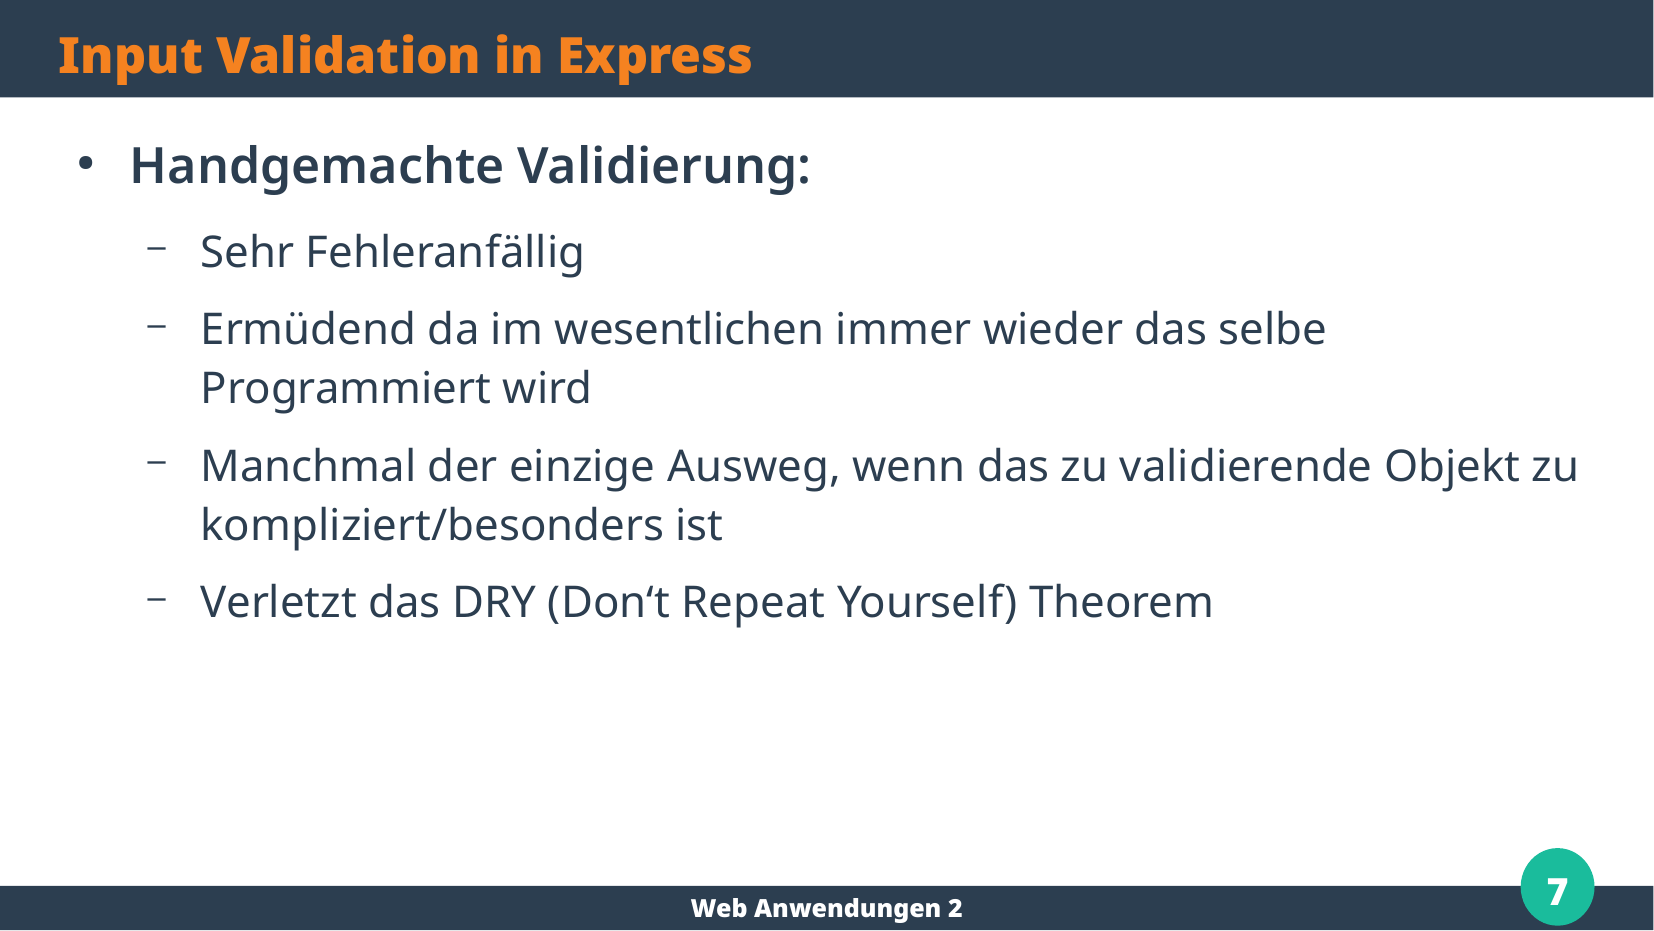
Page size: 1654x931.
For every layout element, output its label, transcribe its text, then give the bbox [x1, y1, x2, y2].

title Input Validation in Express [59, 8, 1595, 89]
list Handgemachte Validierung: Sehr Fehleranfällig Ermüdend da im wesentlichen immer wieder das selbe Programmiert wird Manchmal der einzige Ausweg, wenn das zu validierende Objekt zu kompliziert/besonders ist Verletzt das DRY (Don‘t Repeat Yourself) Theorem [59, 129, 1595, 864]
